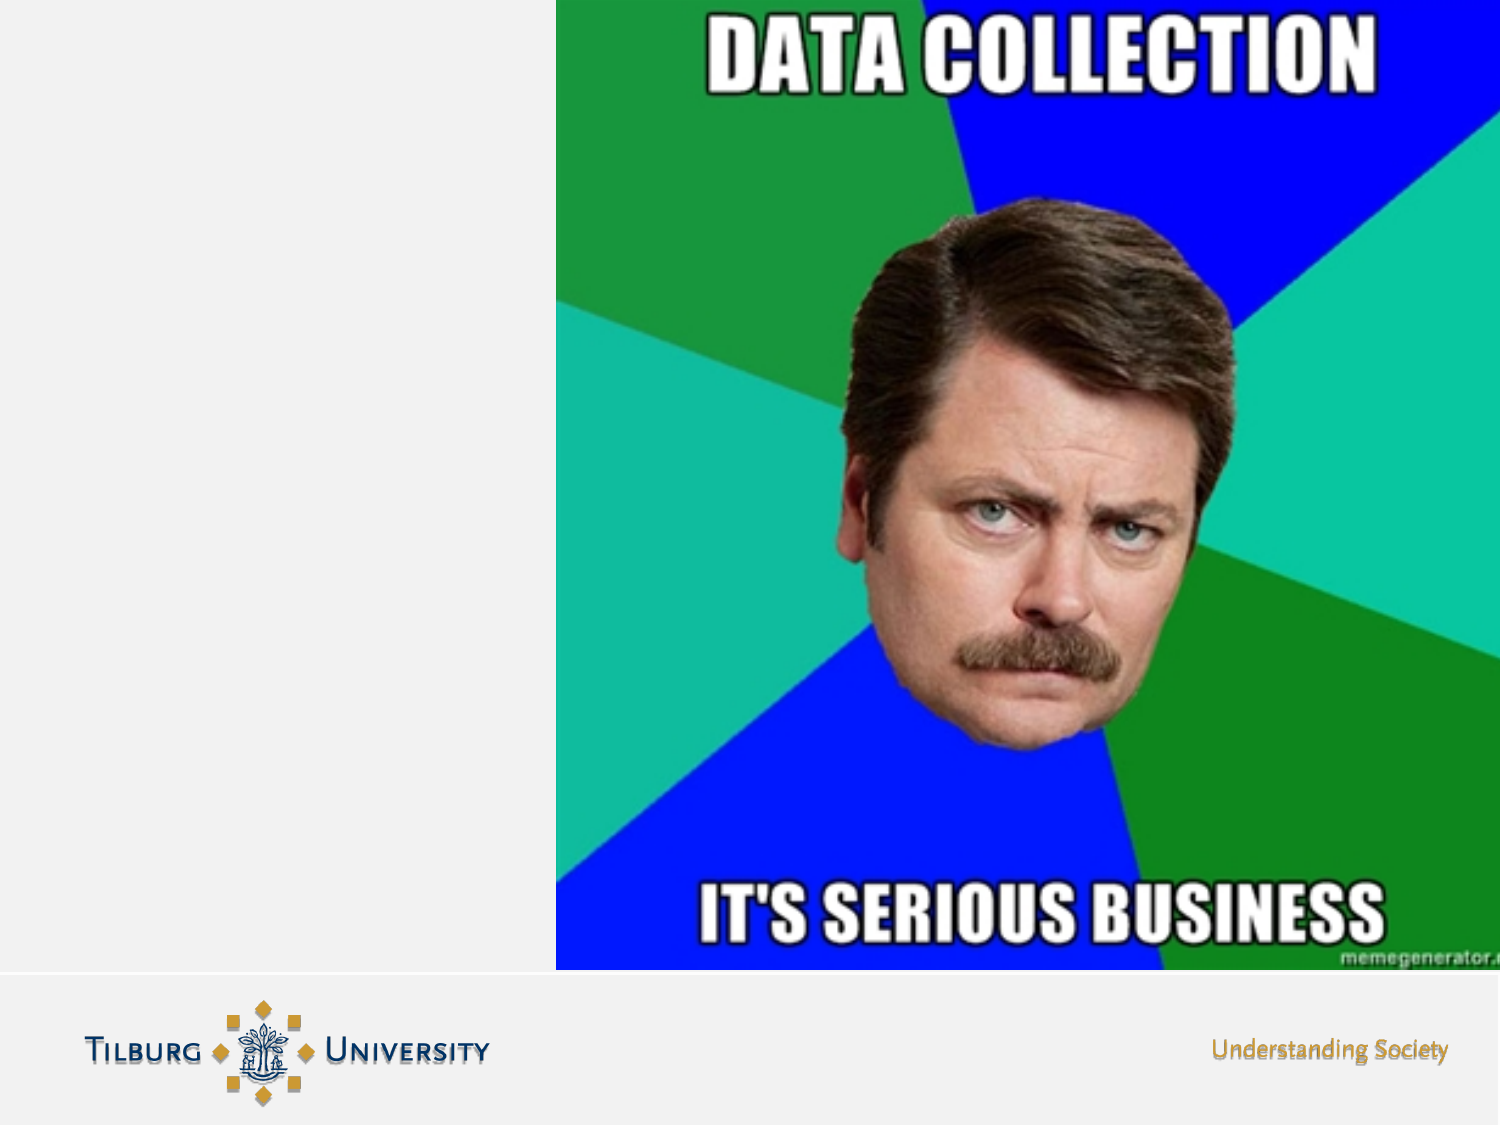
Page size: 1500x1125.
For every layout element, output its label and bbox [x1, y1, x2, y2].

picture [556, 0, 1500, 971]
